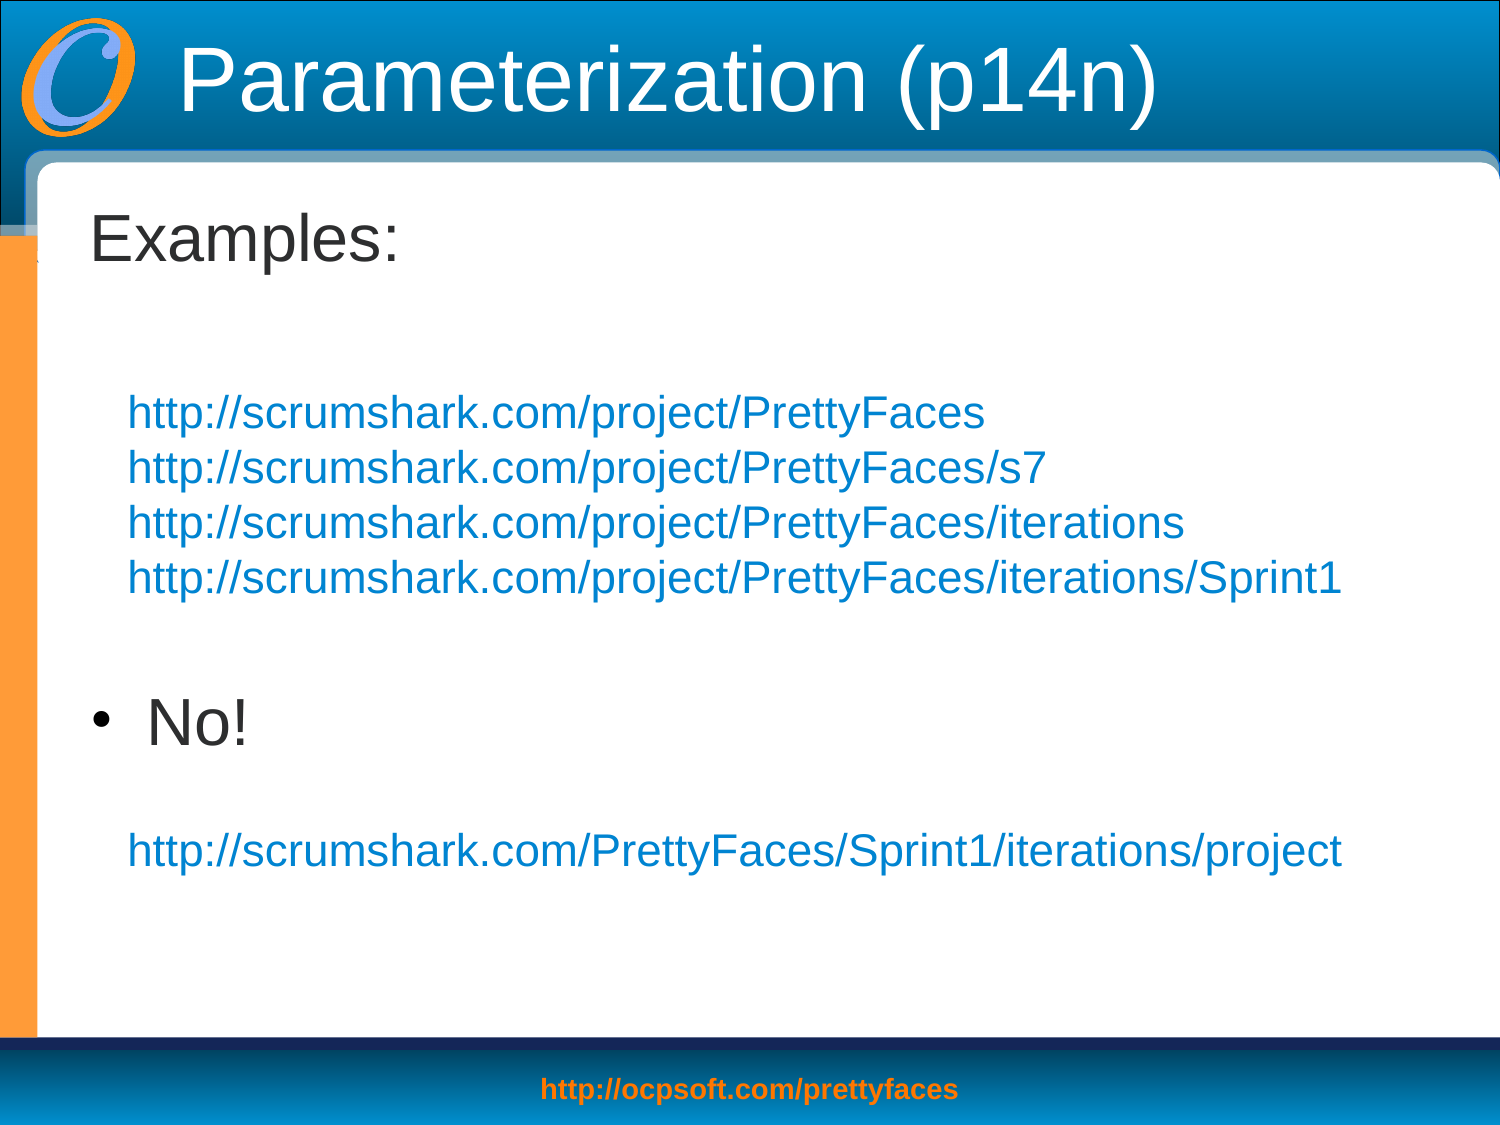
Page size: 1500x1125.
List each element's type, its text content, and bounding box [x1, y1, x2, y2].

text_box http://scrumshark.com/PrettyFaces/Sprint1/iterations/project [112, 712, 1457, 883]
list Examples: No! [75, 187, 1425, 1005]
picture [22, 19, 135, 136]
text_box http://scrumshark.com/project/PrettyFaceshttp://scrumshark.com/project/PrettyFaces/s7http://scrumshark.com/project/PrettyFaces/iterationshttp://scrumshark.com/project/PrettyFaces/iterations/Sprint1 [112, 375, 1457, 610]
title Parameterization (p14n) [162, 11, 1463, 138]
